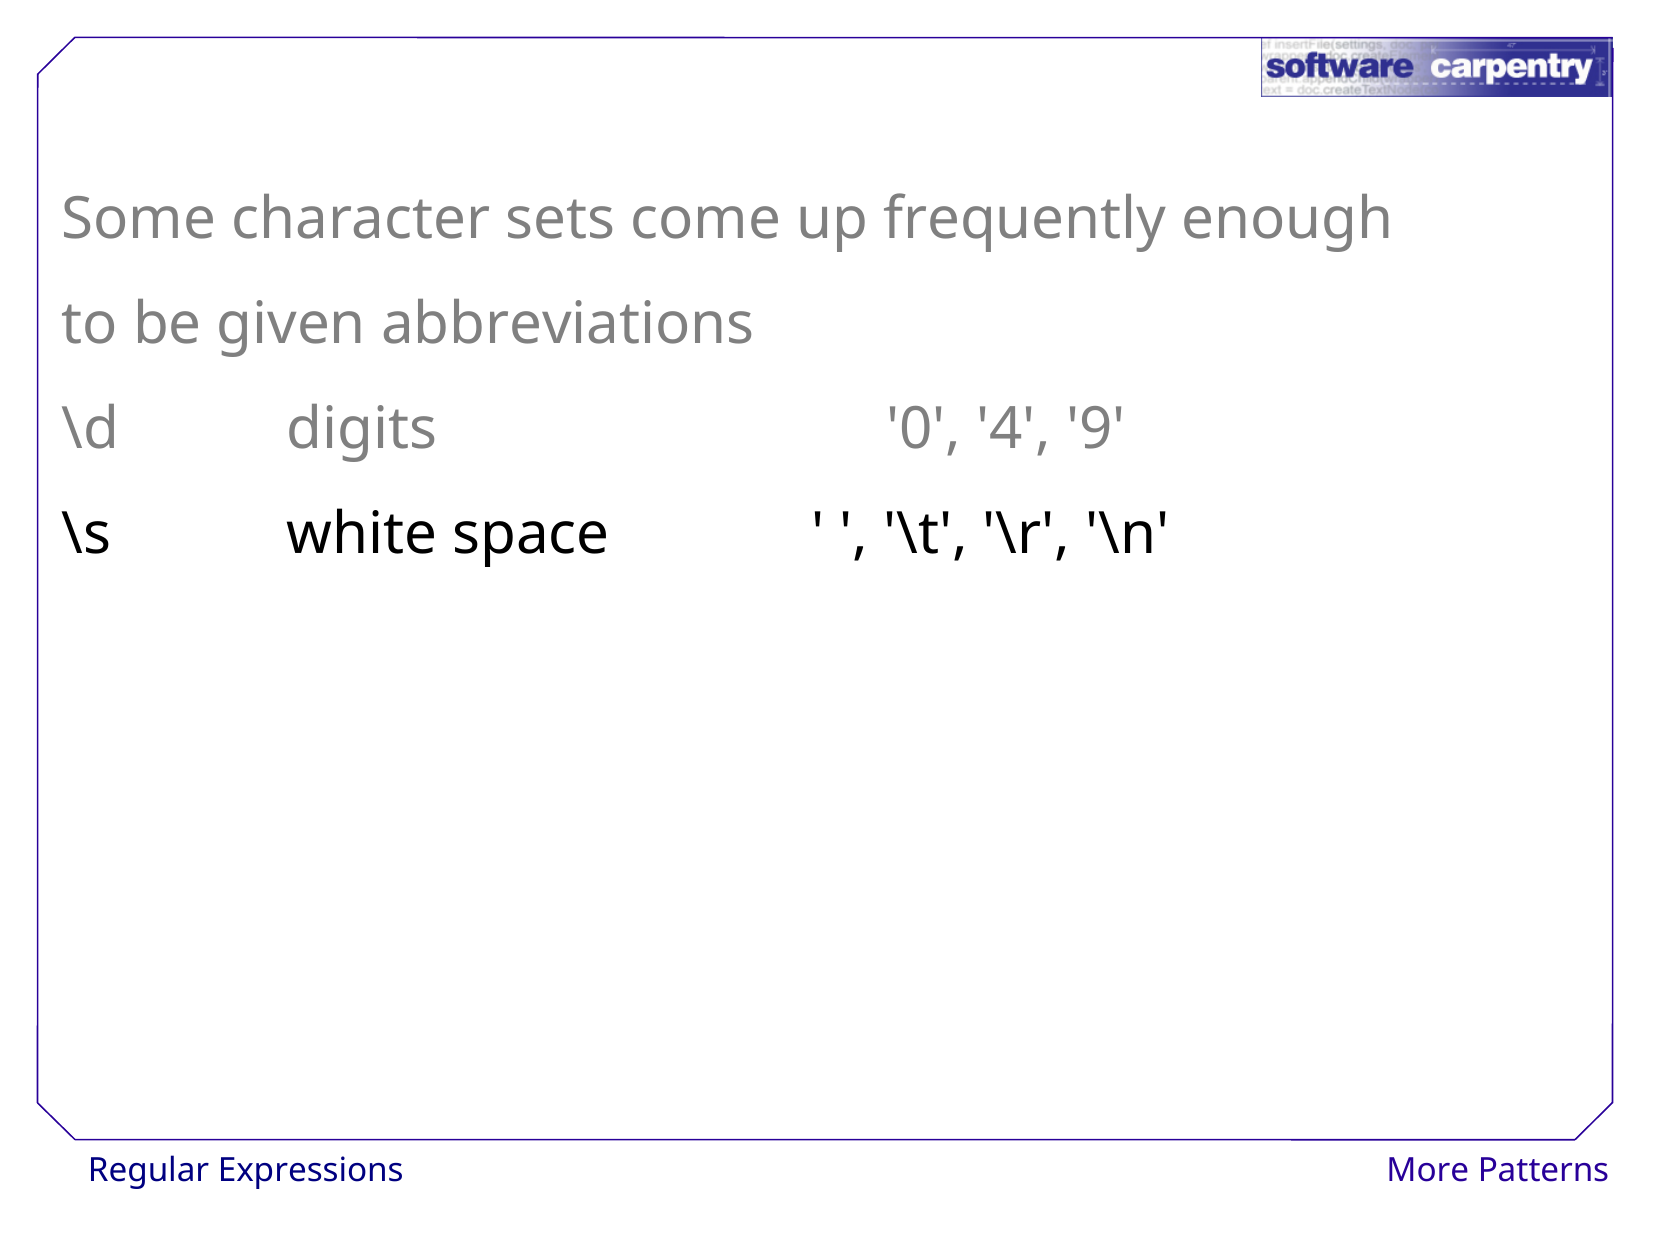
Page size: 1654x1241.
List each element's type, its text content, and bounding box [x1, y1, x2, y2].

picture [1261, 39, 1613, 97]
text_box Some character sets come up frequently enough to be given abbreviations \d digits '0', '4', '9' \s white space ' ', '\t', '\r', '\n' [46, 137, 1559, 574]
